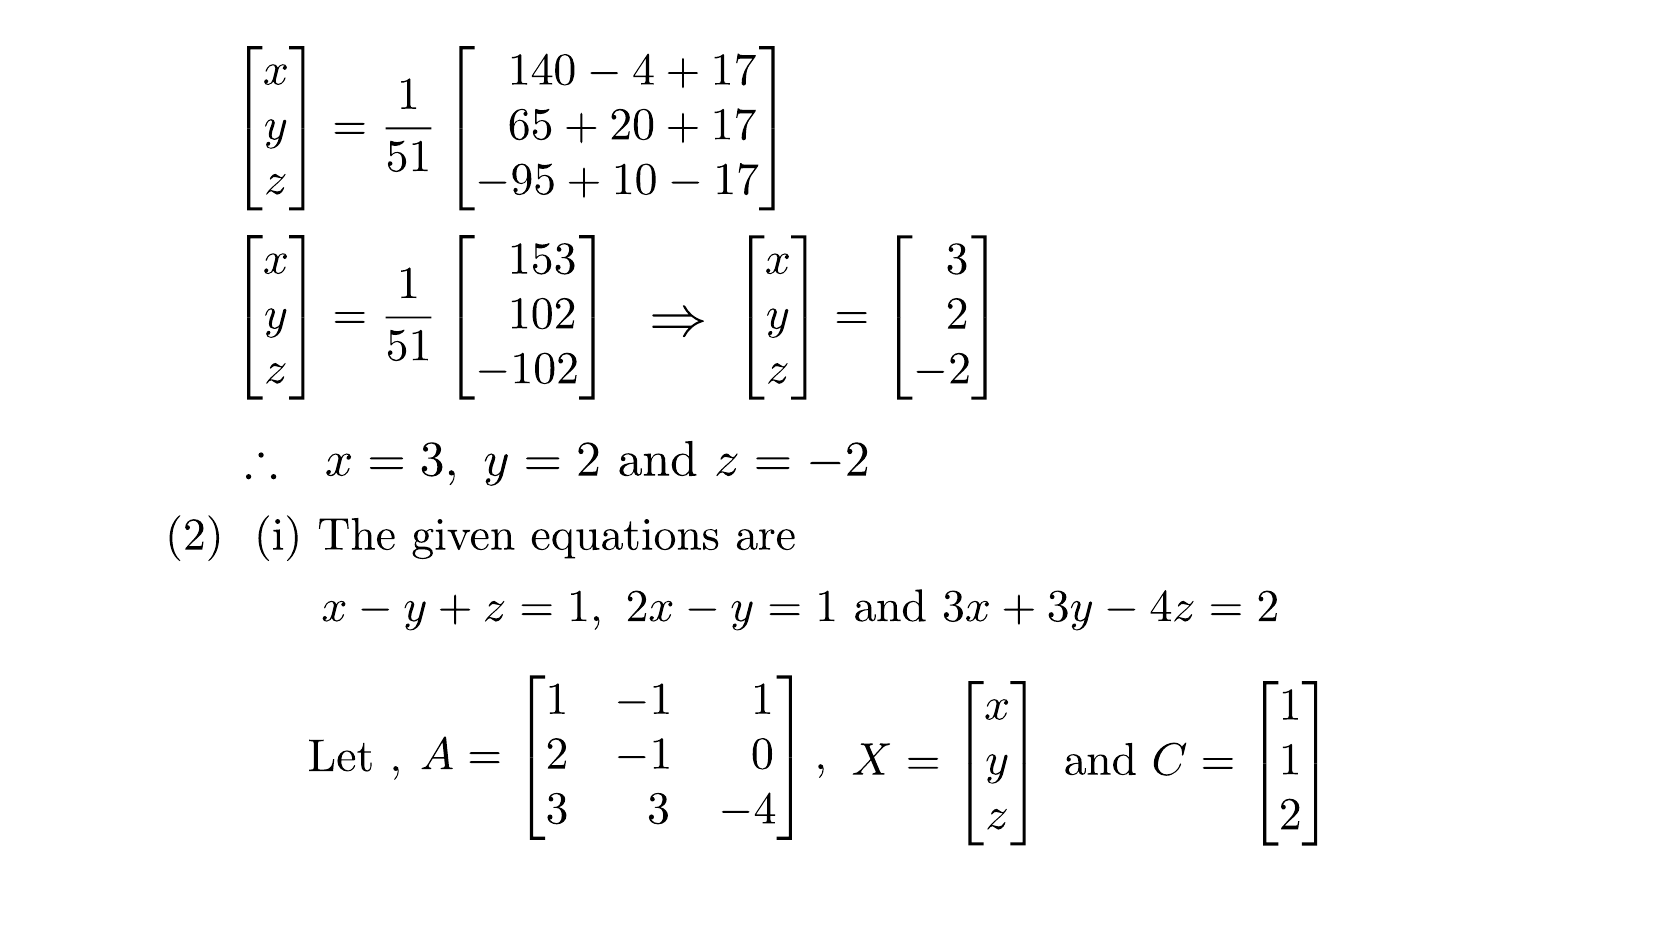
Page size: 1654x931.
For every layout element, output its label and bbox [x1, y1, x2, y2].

text_box [421, 675, 824, 840]
text_box [1153, 681, 1318, 846]
text_box [234, 235, 595, 400]
text_box [322, 589, 1277, 631]
text_box [245, 440, 868, 486]
text_box [652, 305, 704, 338]
subtitle [47, 47, 1607, 898]
text_box [309, 739, 399, 780]
text_box [167, 515, 795, 562]
text_box [736, 235, 987, 400]
text_box [234, 46, 775, 211]
text_box [852, 681, 1136, 846]
